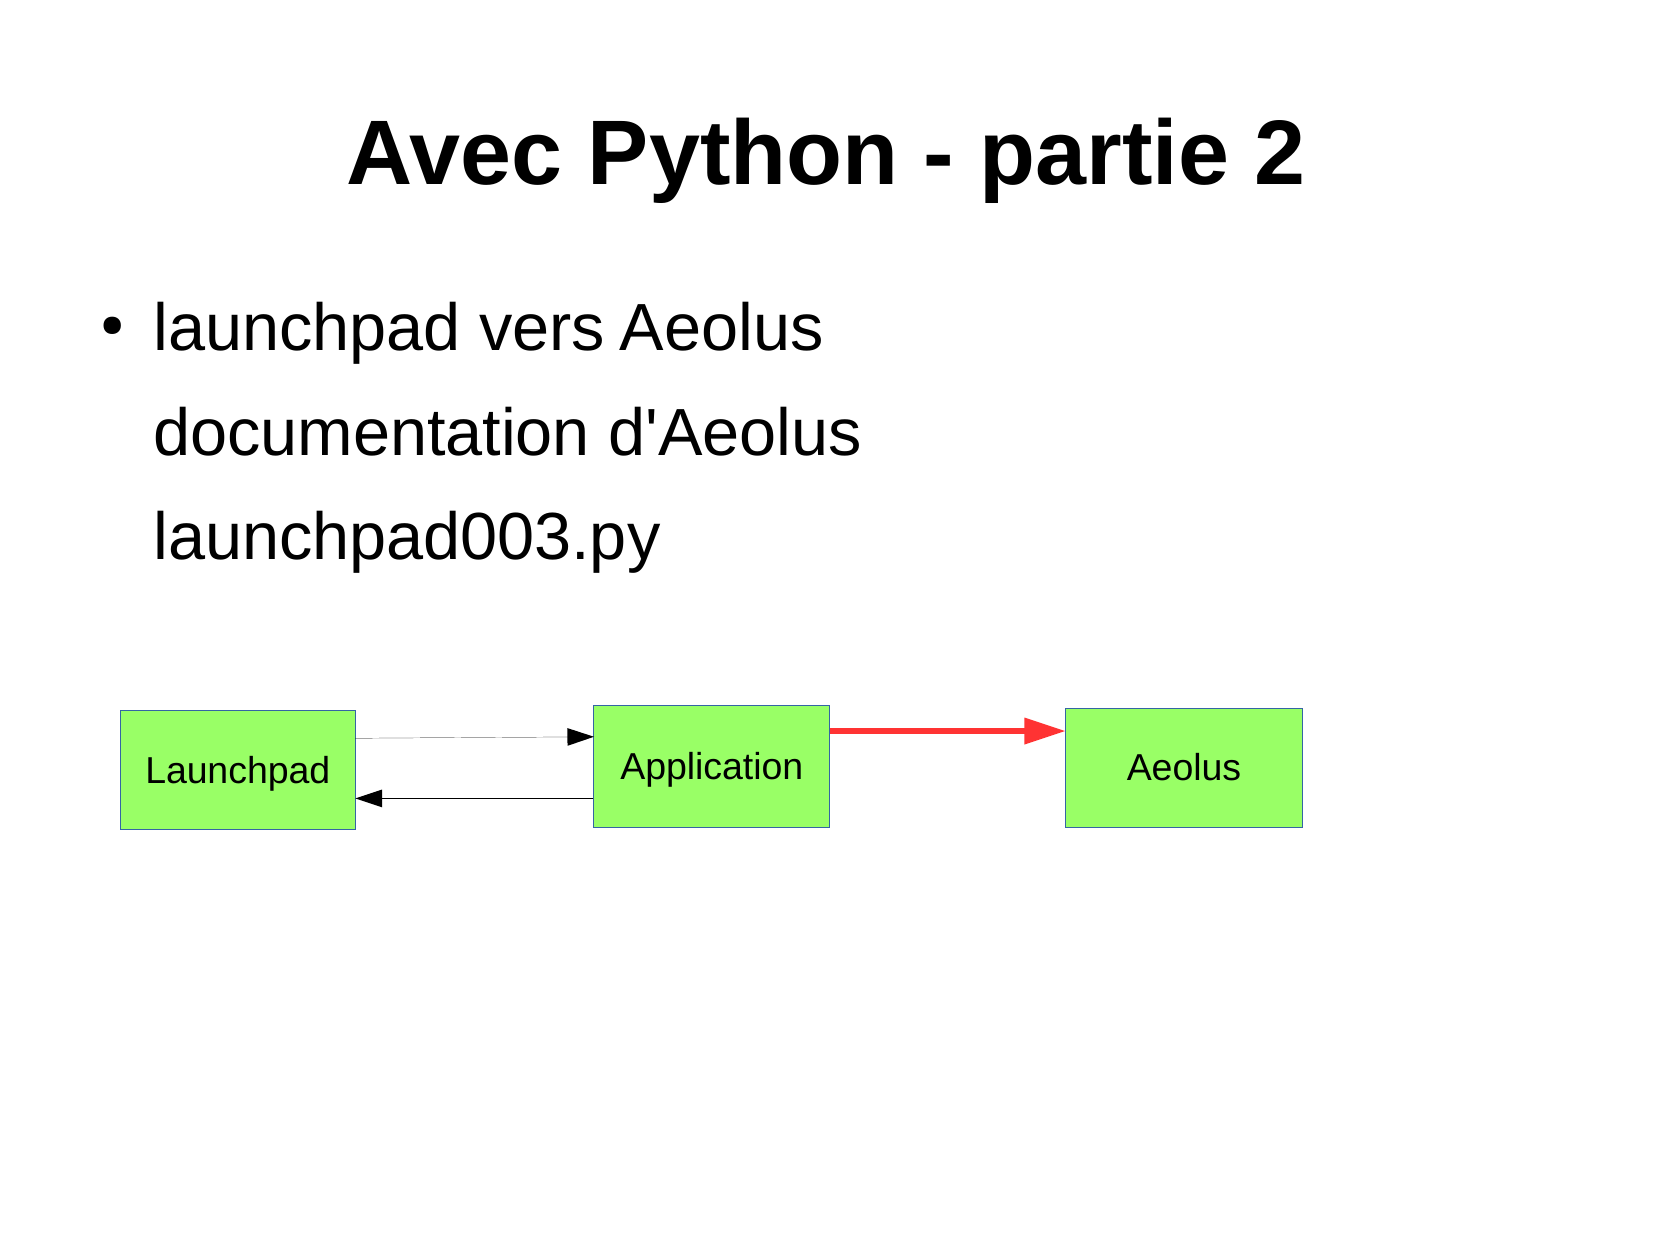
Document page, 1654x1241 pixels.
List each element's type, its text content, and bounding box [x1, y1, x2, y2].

title Avec Python - partie 2 [82, 49, 1571, 257]
text_box Launchpad [120, 710, 356, 830]
list launchpad vers Aeolus documentation d'Aeolus launchpad003.py [82, 290, 1571, 1010]
text_box Aeolus [1065, 708, 1303, 828]
text_box Application [593, 705, 830, 828]
